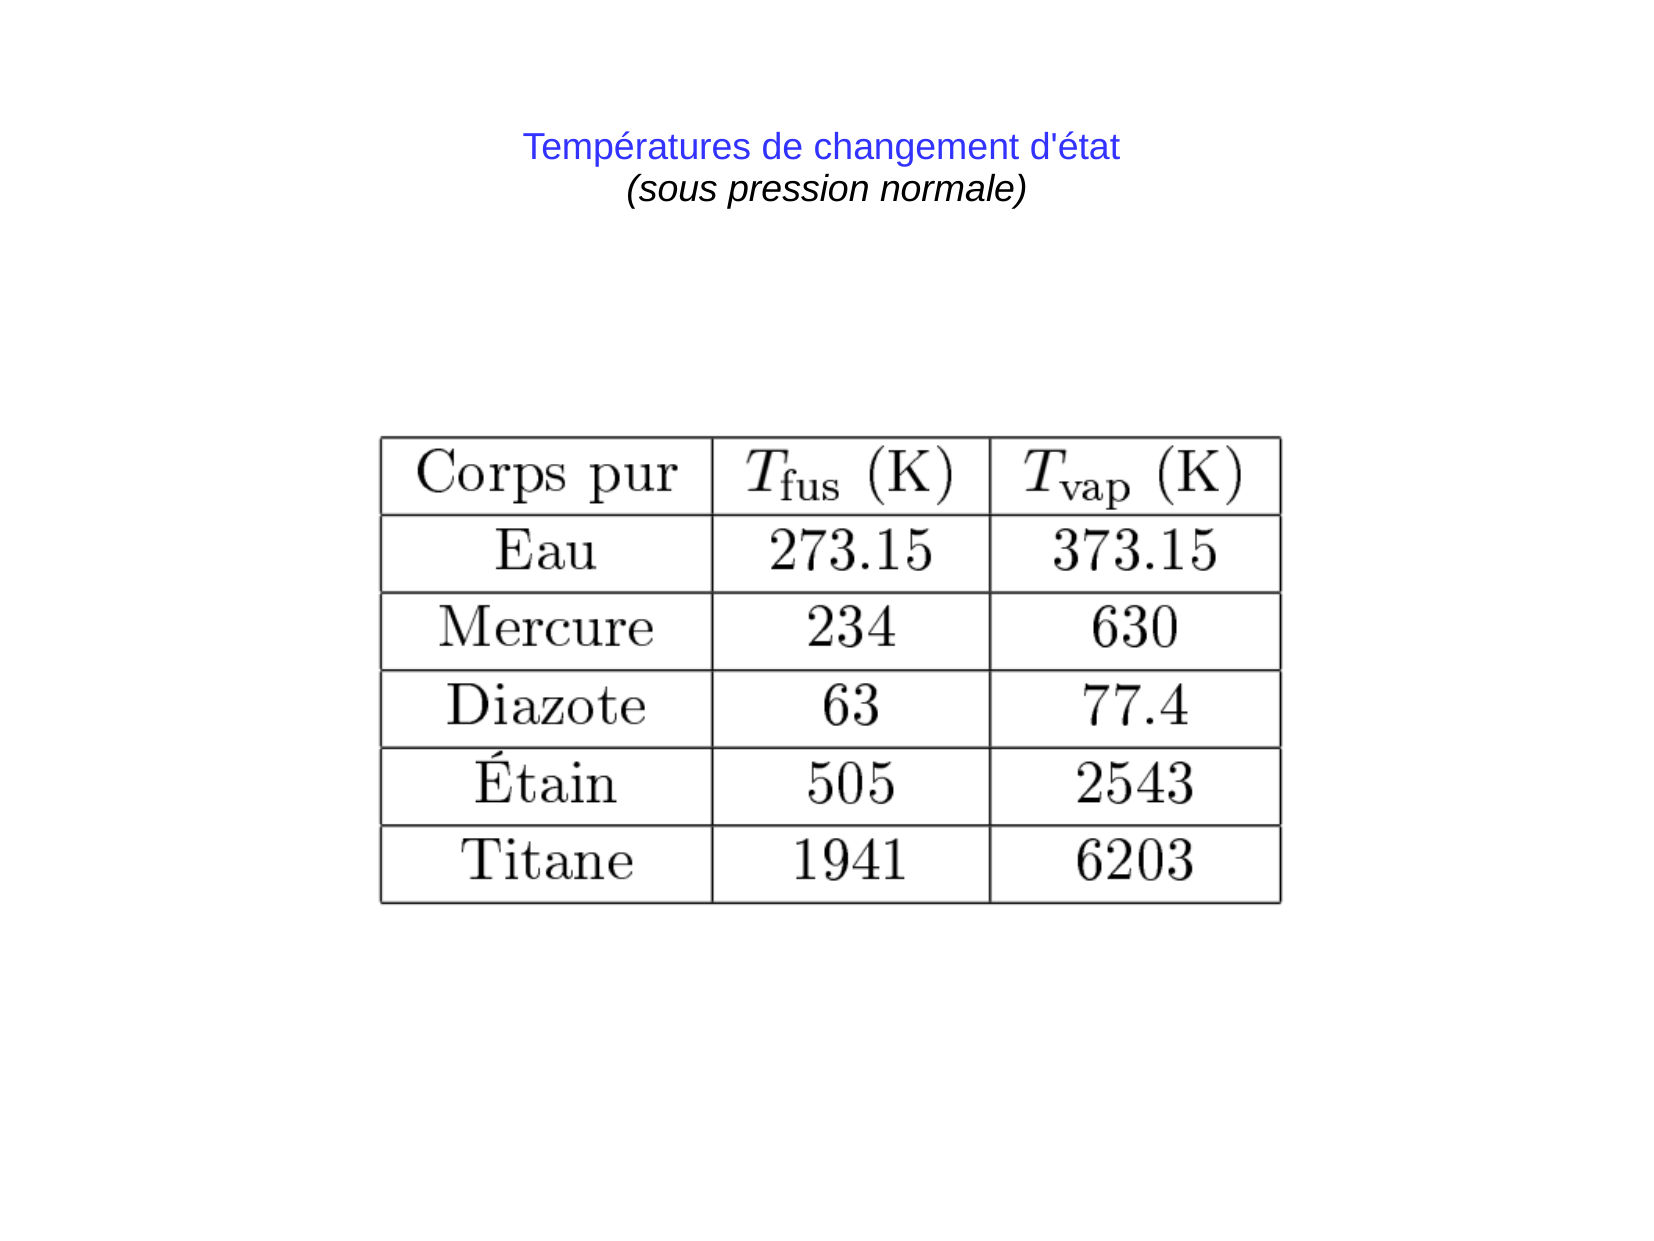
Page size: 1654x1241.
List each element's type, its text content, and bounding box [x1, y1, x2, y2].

text_box Températures de changement d'état (sous pression normale) [437, 118, 1217, 218]
picture [354, 391, 1305, 945]
